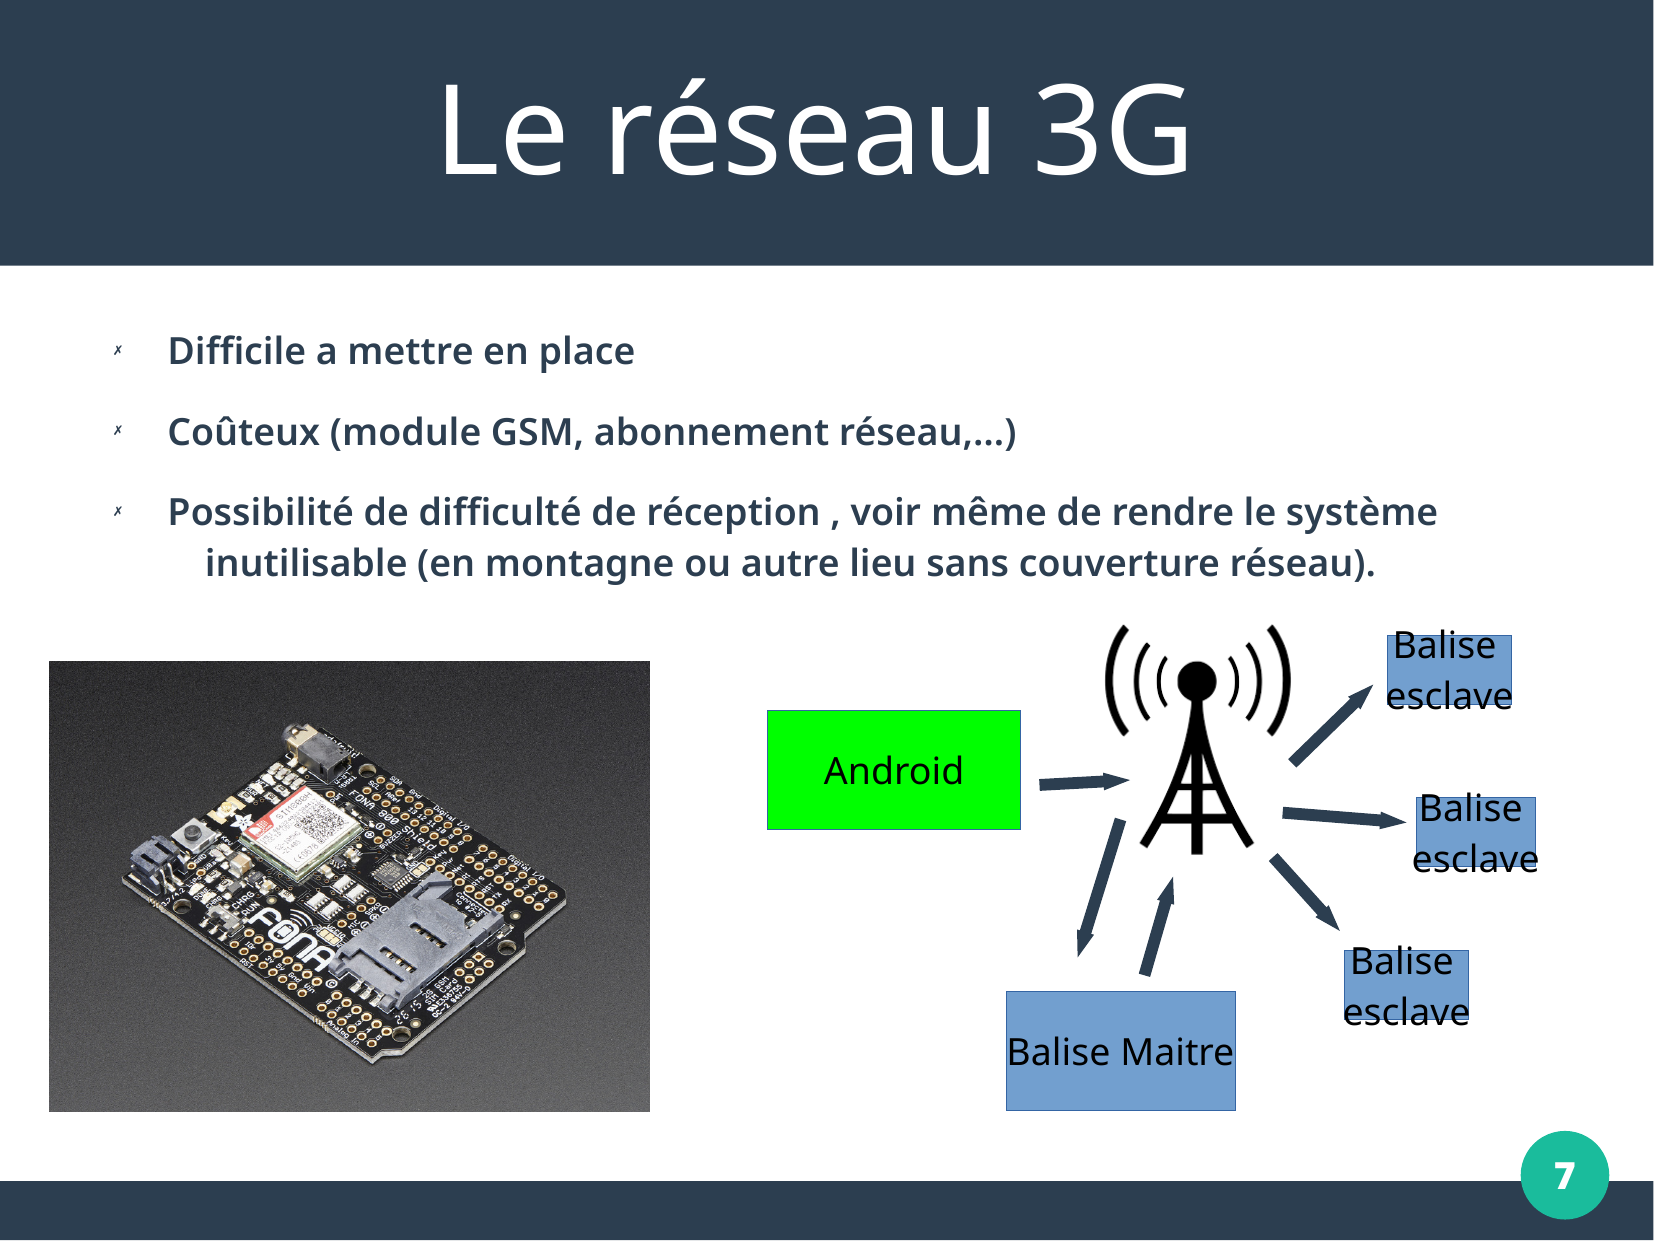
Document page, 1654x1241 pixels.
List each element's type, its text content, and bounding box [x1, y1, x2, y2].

text_box Balise esclave [1387, 635, 1512, 705]
text_box Balise esclave [1416, 797, 1536, 867]
picture [1084, 622, 1312, 857]
text_box Android [767, 710, 1021, 830]
picture [49, 661, 650, 1112]
list Difficile a mettre en place Coûteux (module GSM, abonnement réseau,…) Possibilité de difficulté de réception , voir même de rendre le système inutilisable (en montagne ou autre lieu sans couverture réseau). [59, 324, 1595, 1152]
text_box Le réseau 3G [23, 40, 1607, 213]
text_box Balise esclave [1344, 950, 1469, 1020]
text_box Balise Maitre [1006, 991, 1236, 1111]
